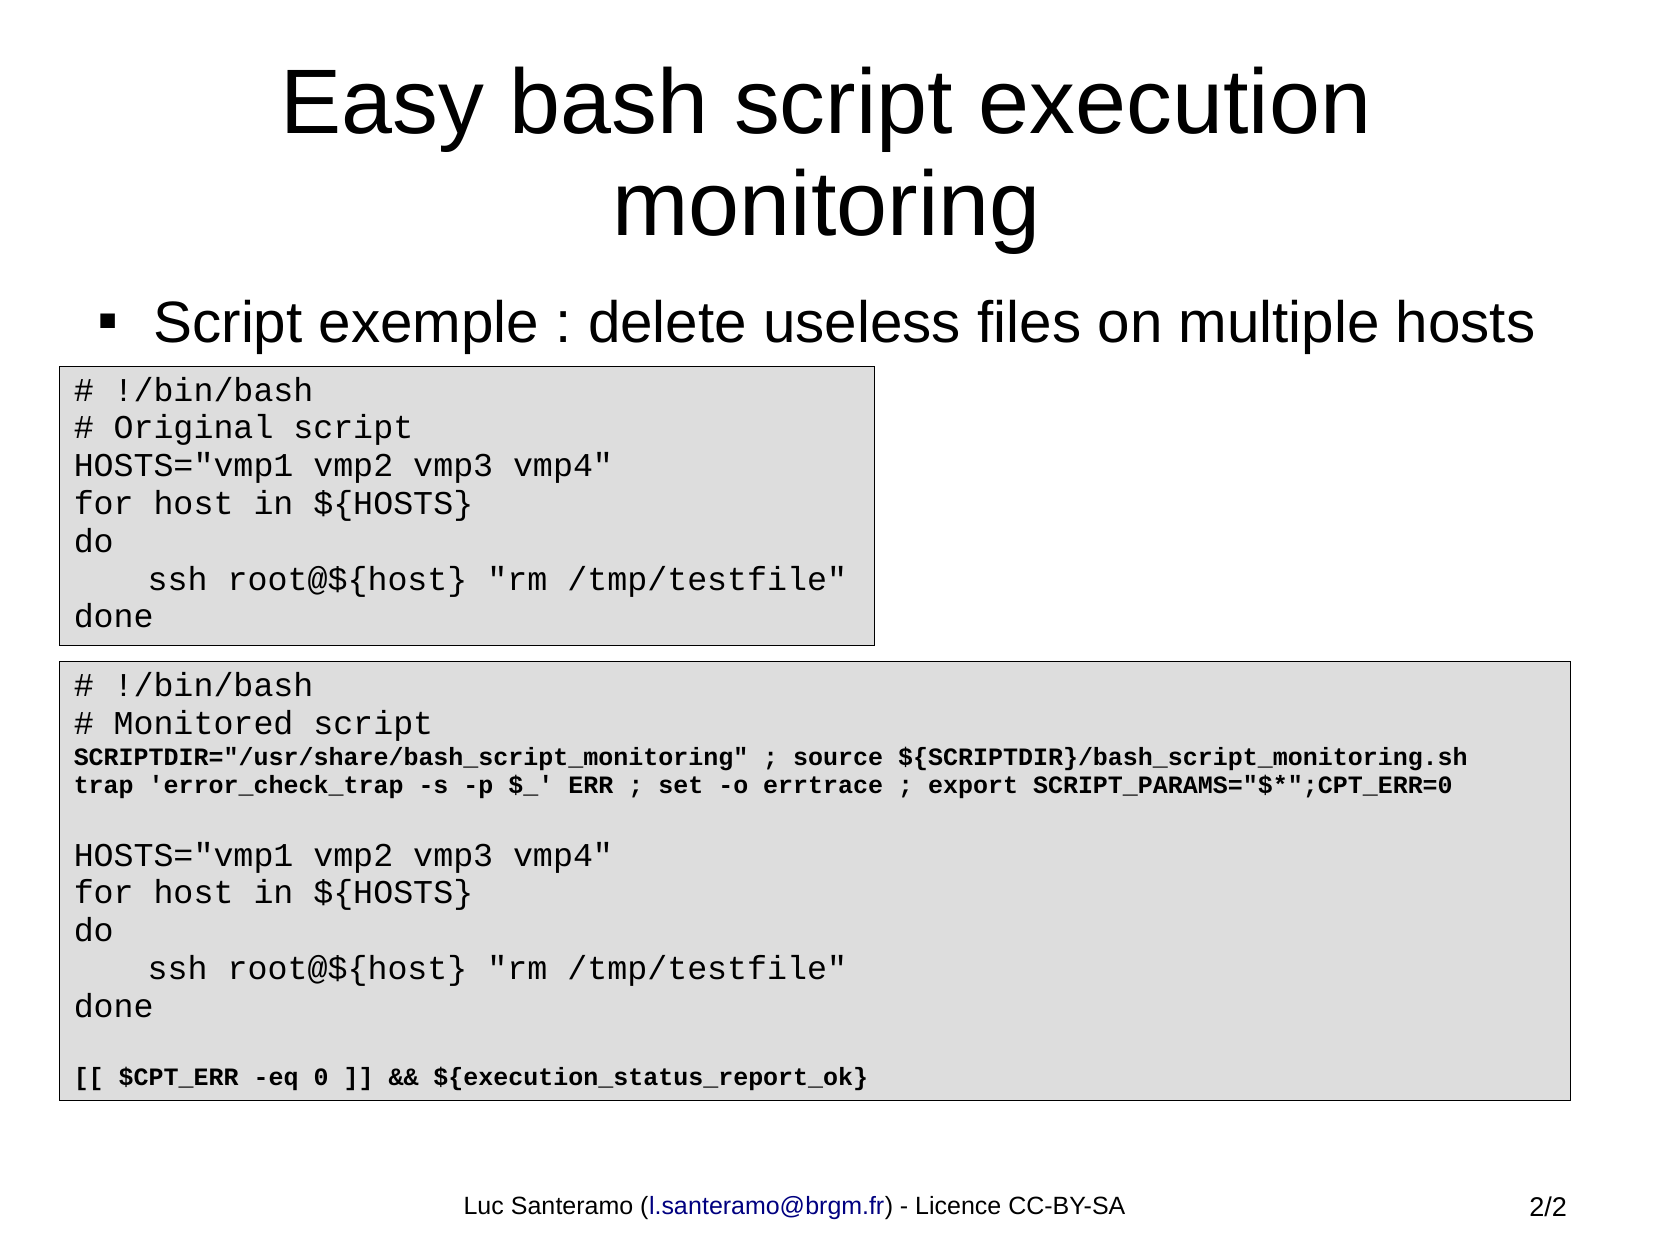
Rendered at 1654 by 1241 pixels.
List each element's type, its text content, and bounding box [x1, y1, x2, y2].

text_box <numéro>/2 [1556, 1184, 1648, 1230]
text_box # !/bin/bash # Original script HOSTS="vmp1 vmp2 vmp3 vmp4" for host in ${HOSTS} do ssh root@${host} "rm /tmp/testfile" done [59, 366, 875, 638]
list Script exemple : delete useless files on multiple hosts [82, 290, 1571, 661]
text_box Luc Santeramo (l.santeramo@brgm.fr) - Licence CC-BY-SA [448, 1184, 1288, 1228]
text_box # !/bin/bash # Monitored script SCRIPTDIR="/usr/share/bash_script_monitoring" ; source ${SCRIPTDIR}/bash_script_monitoring.sh trap 'error_check_trap -s -p $_' ERR ; set -o errtrace ; export SCRIPT_PARAMS="$*";CPT_ERR=0 HOSTS="vmp1 vmp2 vmp3 vmp4" for host in ${HOSTS} do ssh root@${host} "rm /tmp/testfile" done [[ $CPT_ERR -eq 0 ]] && ${execution_status_report_ok} [59, 661, 1571, 1086]
title Easy bash script execution monitoring [82, 49, 1571, 257]
text_box [484, 1155, 1312, 1213]
